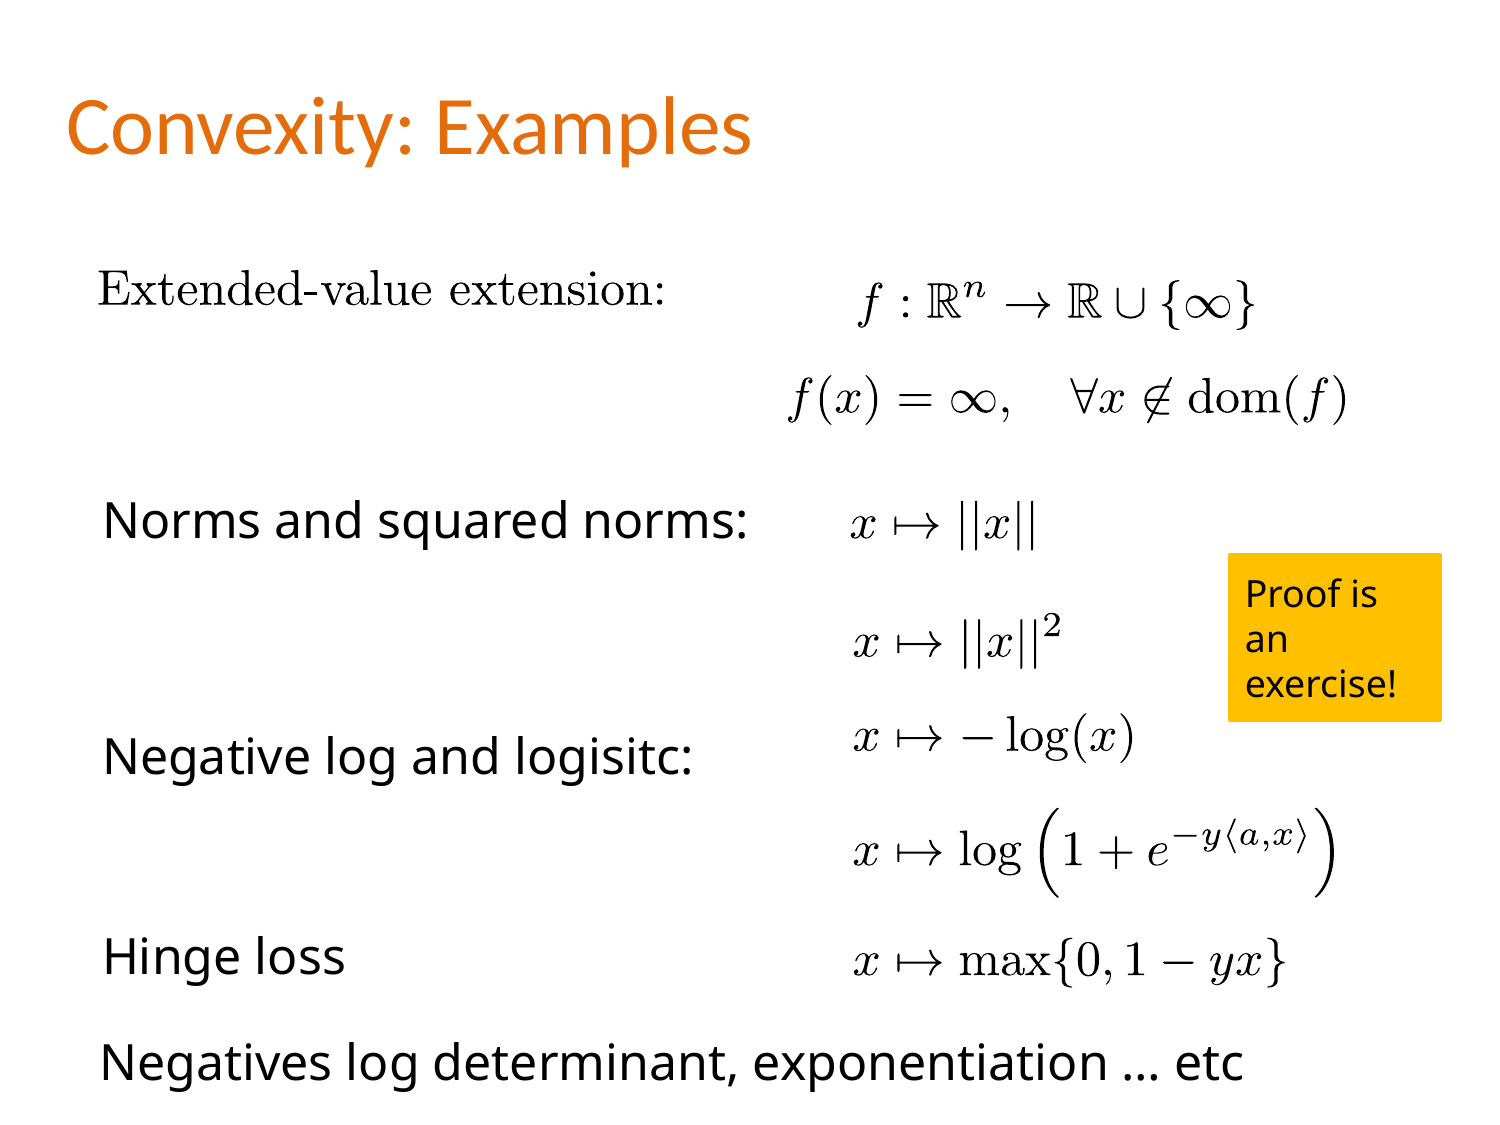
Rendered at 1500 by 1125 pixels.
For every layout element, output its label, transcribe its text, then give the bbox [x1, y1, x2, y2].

text_box Negatives log determinant, exponentiation … etc [84, 1020, 1173, 1106]
text_box [785, 375, 1351, 425]
text_box Proof is an exercise! [1230, 554, 1441, 721]
text_box [96, 270, 667, 306]
text_box [855, 280, 1258, 330]
text_box [852, 713, 1138, 764]
text_box Norms and squared norms: [87, 477, 708, 564]
text_box [849, 500, 1040, 551]
text_box Hinge loss [87, 913, 339, 1000]
text_box [852, 612, 1063, 670]
text_box Convexity: Examples [51, 27, 1432, 215]
text_box Negative log and logisitc: [87, 714, 670, 800]
text_box [852, 937, 1289, 988]
text_box [852, 807, 1343, 898]
